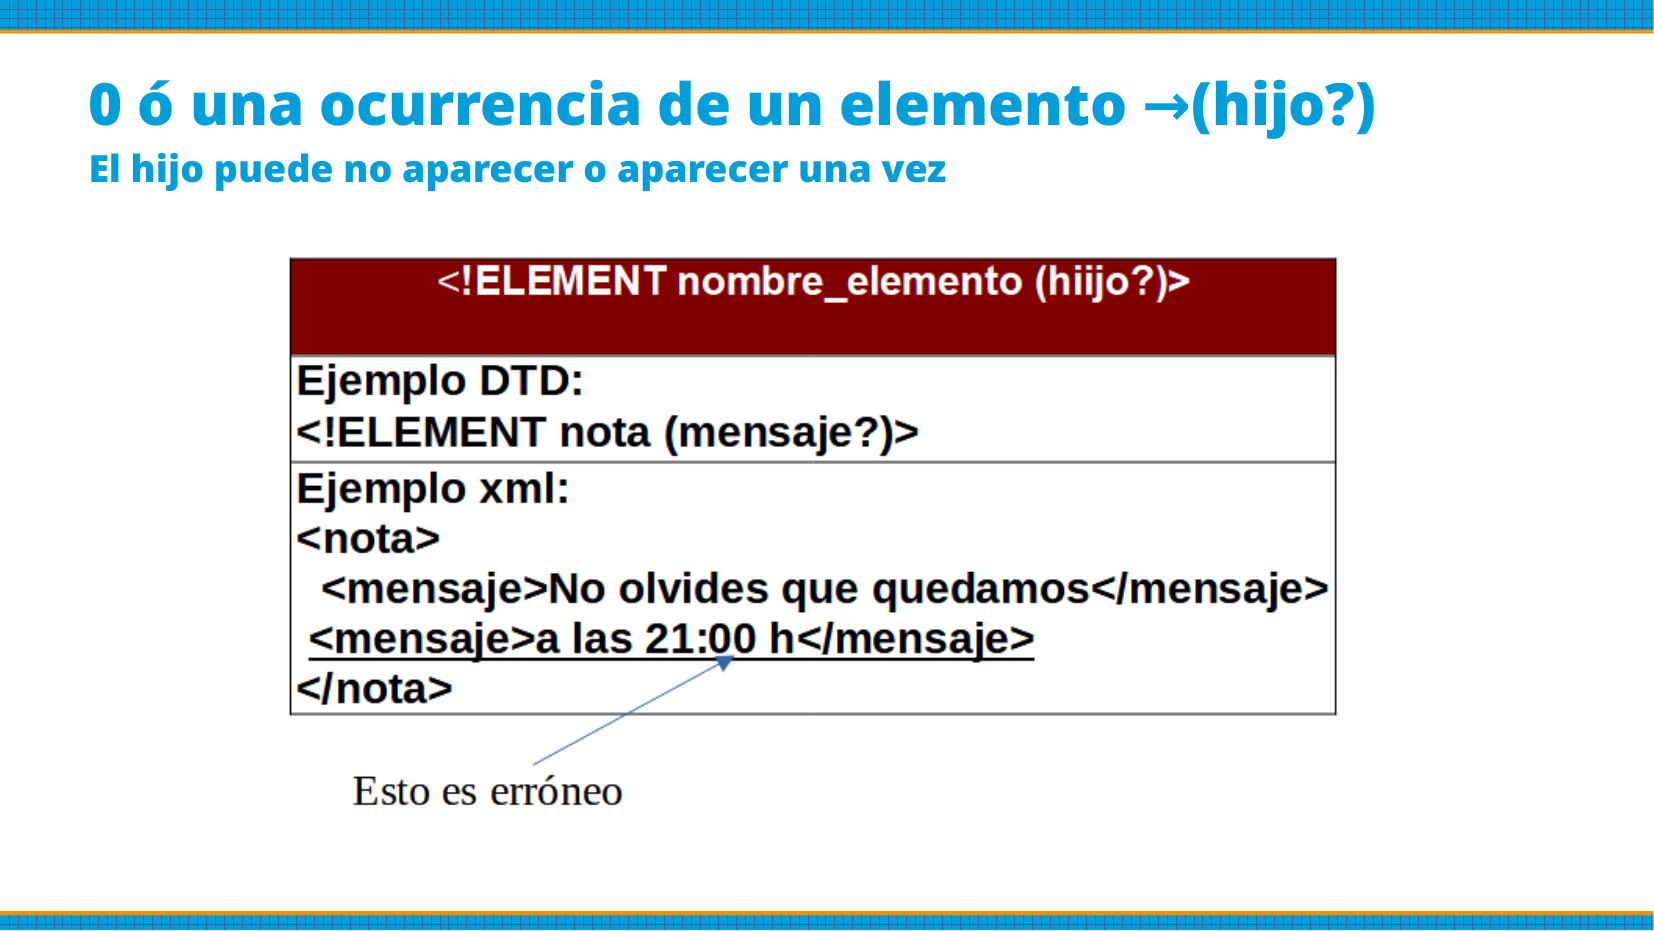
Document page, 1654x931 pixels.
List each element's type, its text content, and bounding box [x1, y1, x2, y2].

subtitle 0 ó una ocurrencia de un elemento →(hijo?) El hijo puede no aparecer o aparecer una vez [88, 16, 1565, 886]
picture [265, 220, 1379, 827]
